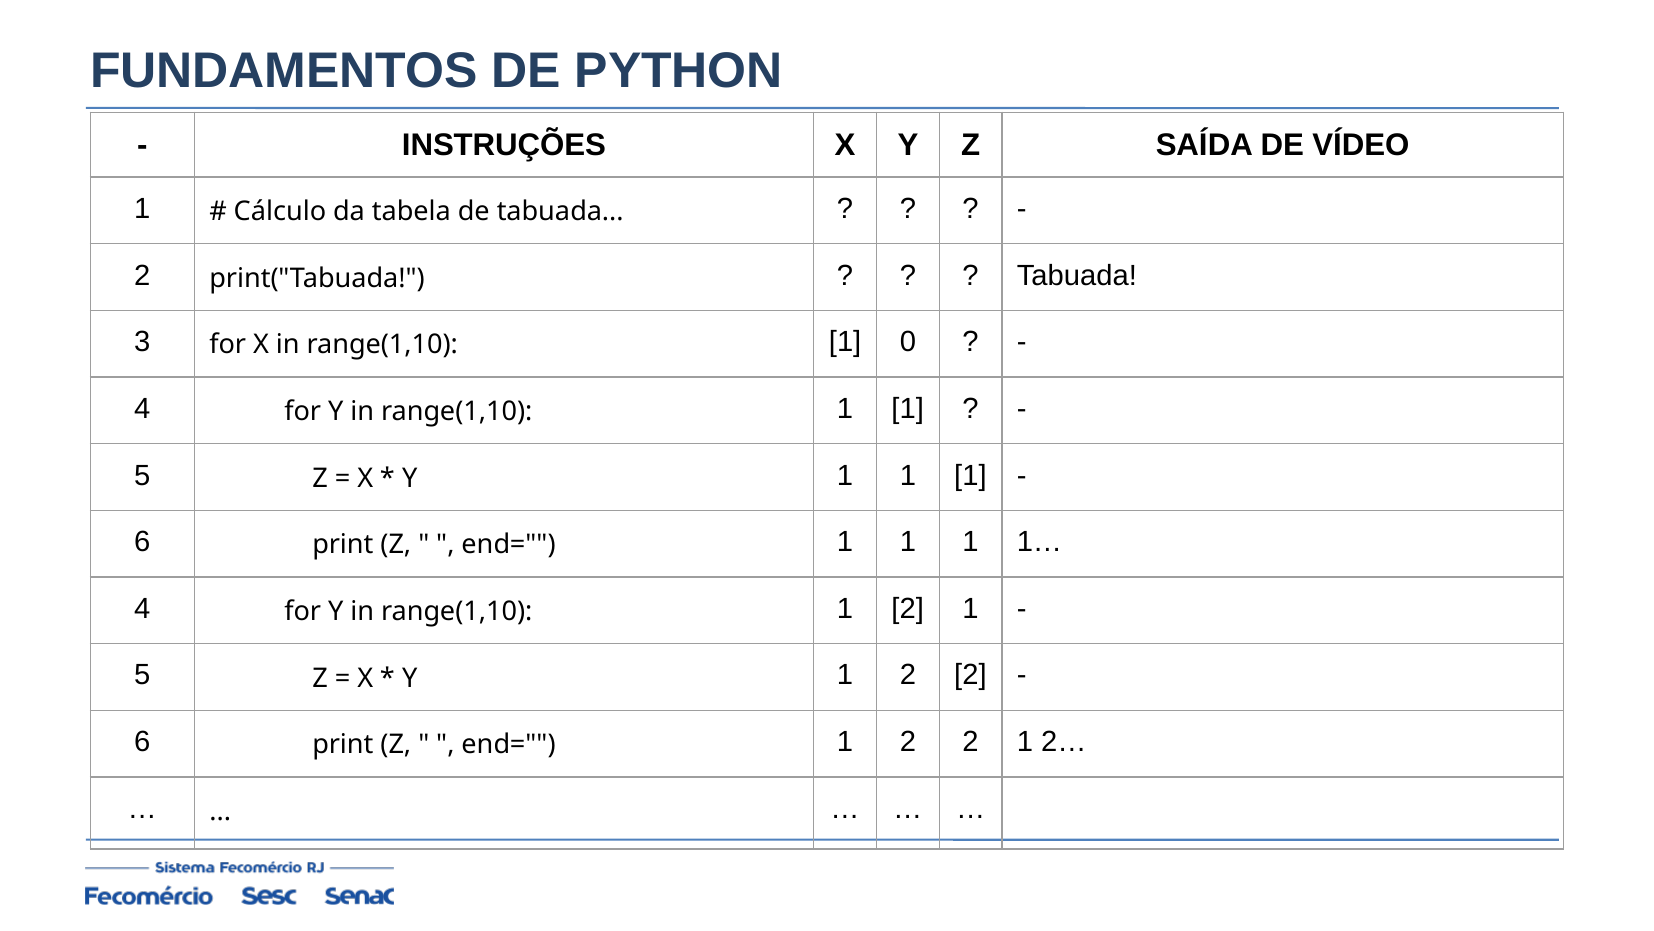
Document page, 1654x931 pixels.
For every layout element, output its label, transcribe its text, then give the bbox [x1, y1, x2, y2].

table_cell ? [940, 311, 1001, 376]
table_cell print("Tabuada!") [195, 244, 813, 310]
table_cell - [1003, 378, 1563, 443]
table_cell 2 [940, 711, 1001, 776]
table_cell … [940, 778, 1001, 848]
table_cell for Y in range(1,10): [195, 378, 813, 443]
table_cell [1003, 778, 1563, 848]
table_cell ? [877, 244, 939, 310]
table_cell ? [940, 244, 1001, 310]
table_cell Z = X * Y [195, 444, 813, 510]
table_cell [2] [940, 644, 1001, 710]
table_cell - [1003, 178, 1563, 243]
table_cell Z = X * Y [195, 644, 813, 710]
table_cell 1 [814, 644, 876, 710]
table_header Z [940, 113, 1001, 176]
table_cell - [1003, 578, 1563, 643]
table_cell ? [814, 178, 876, 243]
table_cell for X in range(1,10): [195, 311, 813, 376]
table_cell 2 [91, 244, 194, 310]
table_cell 1 [877, 511, 939, 576]
table_cell 1 [814, 444, 876, 510]
table_header - [91, 113, 194, 176]
table_cell [1] [940, 444, 1001, 510]
table_cell 1… [1003, 511, 1563, 576]
table_cell - [1003, 311, 1563, 376]
table_cell 2 [877, 644, 939, 710]
table_cell ... [195, 778, 813, 848]
table_cell [1] [814, 311, 876, 376]
table_cell for Y in range(1,10): [195, 578, 813, 643]
table_cell 2 [877, 711, 939, 776]
table_cell 5 [91, 644, 194, 710]
table_cell … [91, 778, 194, 848]
table_cell # Cálculo da tabela de tabuada... [195, 178, 813, 243]
table_cell ? [877, 178, 939, 243]
table_cell 1 [877, 444, 939, 510]
table_header SAÍDA DE VÍDEO [1003, 113, 1563, 176]
table_cell print (Z, " ", end="") [195, 511, 813, 576]
table_cell 4 [91, 378, 194, 443]
table_cell - [1003, 644, 1563, 710]
table_cell 1 [814, 711, 876, 776]
table_cell 1 [91, 178, 194, 243]
table_cell [1] [877, 378, 939, 443]
table_cell ? [940, 378, 1001, 443]
picture [62, 845, 416, 921]
table_cell 1 [814, 578, 876, 643]
table_cell 1 2… [1003, 711, 1563, 776]
table_cell - [1003, 444, 1563, 510]
table_cell 1 [940, 511, 1001, 576]
table_cell … [877, 778, 939, 848]
table_cell 0 [877, 311, 939, 376]
text_box FUNDAMENTOS DE PYTHON [90, 32, 1564, 104]
table_cell 1 [814, 378, 876, 443]
table_header X [814, 113, 876, 176]
table_header Y [877, 113, 939, 176]
table_cell 1 [814, 511, 876, 576]
table_cell 3 [91, 311, 194, 376]
table_cell [2] [877, 578, 939, 643]
table_header INSTRUÇÕES [195, 113, 813, 176]
table_cell 6 [91, 711, 194, 776]
table_cell … [814, 778, 876, 848]
table_cell 1 [940, 578, 1001, 643]
table_cell 4 [91, 578, 194, 643]
table_cell Tabuada! [1003, 244, 1563, 310]
table_cell print (Z, " ", end="") [195, 711, 813, 776]
table_cell 5 [91, 444, 194, 510]
table_cell 6 [91, 511, 194, 576]
table_cell ? [940, 178, 1001, 243]
table_cell ? [814, 244, 876, 310]
